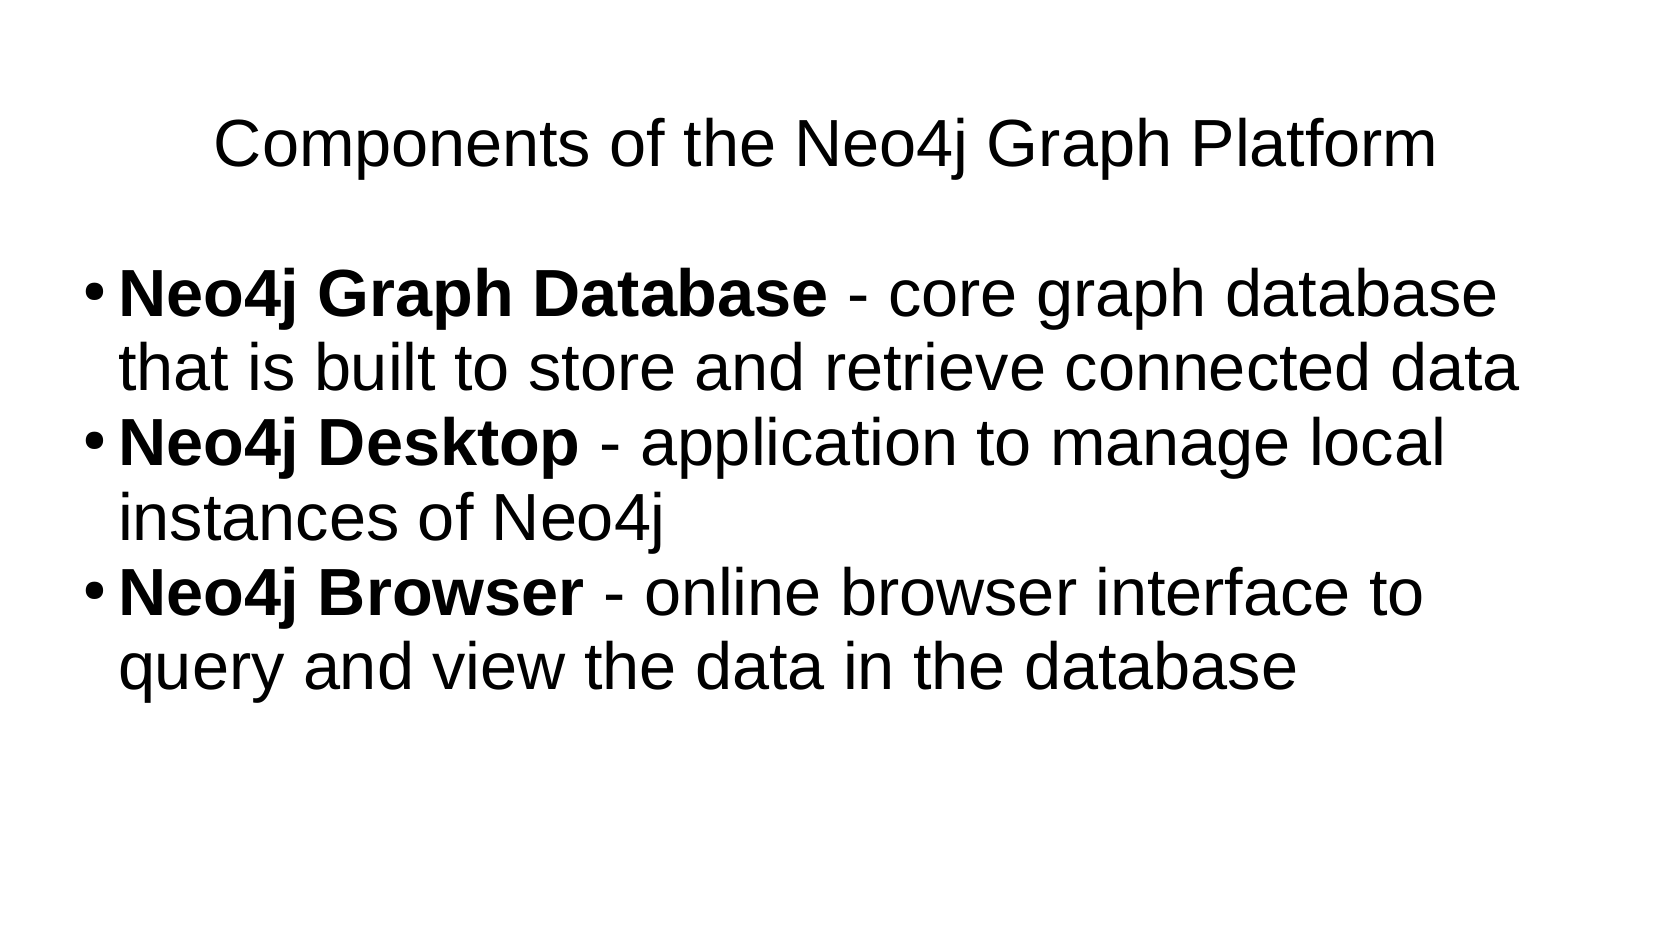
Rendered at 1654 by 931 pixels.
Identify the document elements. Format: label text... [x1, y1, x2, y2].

subtitle Components of the Neo4j Graph Platform Neo4j Graph Database - core graph database that is built to store and retrieve connected data Neo4j Desktop - application to manage local instances of Neo4j Neo4j Browser - online browser interface to query and view the data in the database [82, 60, 1571, 826]
